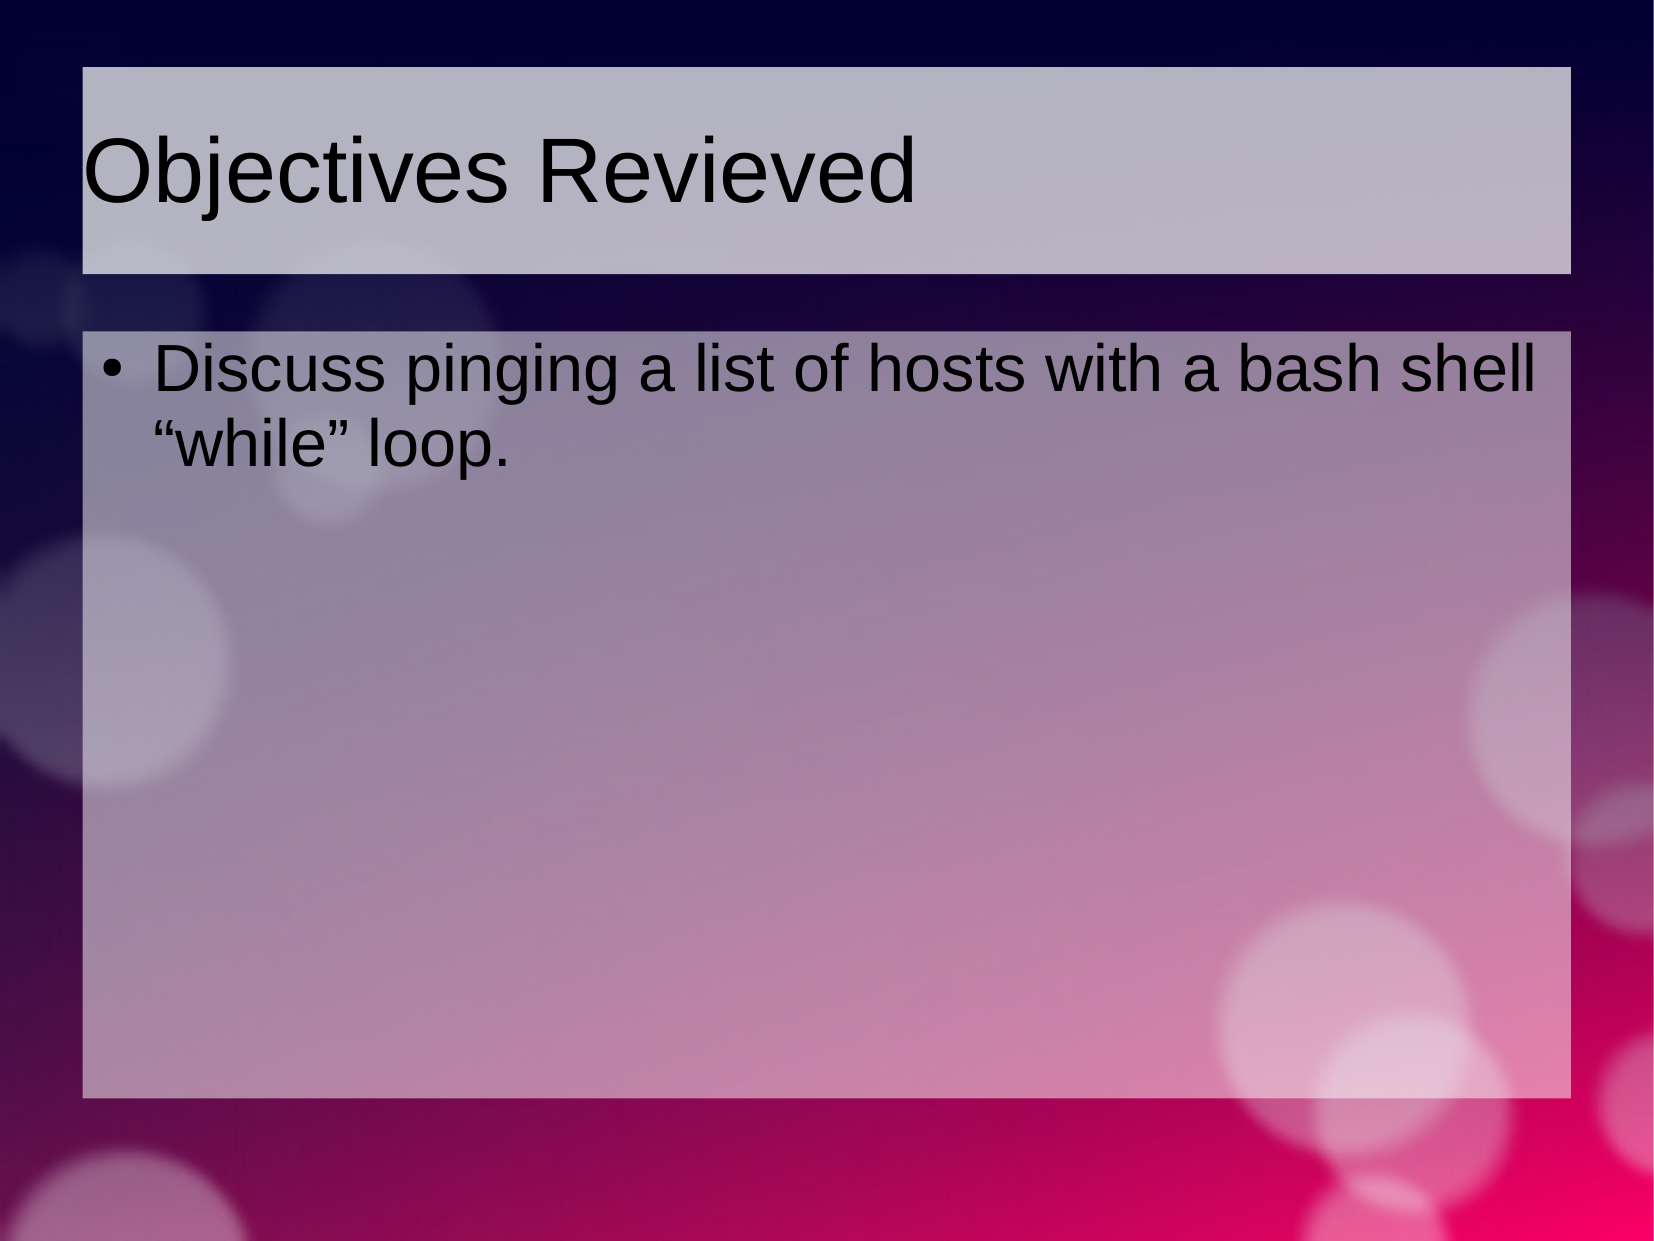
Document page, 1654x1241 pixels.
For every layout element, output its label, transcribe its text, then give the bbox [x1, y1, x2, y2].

list Discuss pinging a list of hosts with a bash shell “while” loop. [82, 331, 1571, 1099]
title Objectives Revieved [82, 67, 1571, 275]
picture [0, 0, 1654, 1241]
